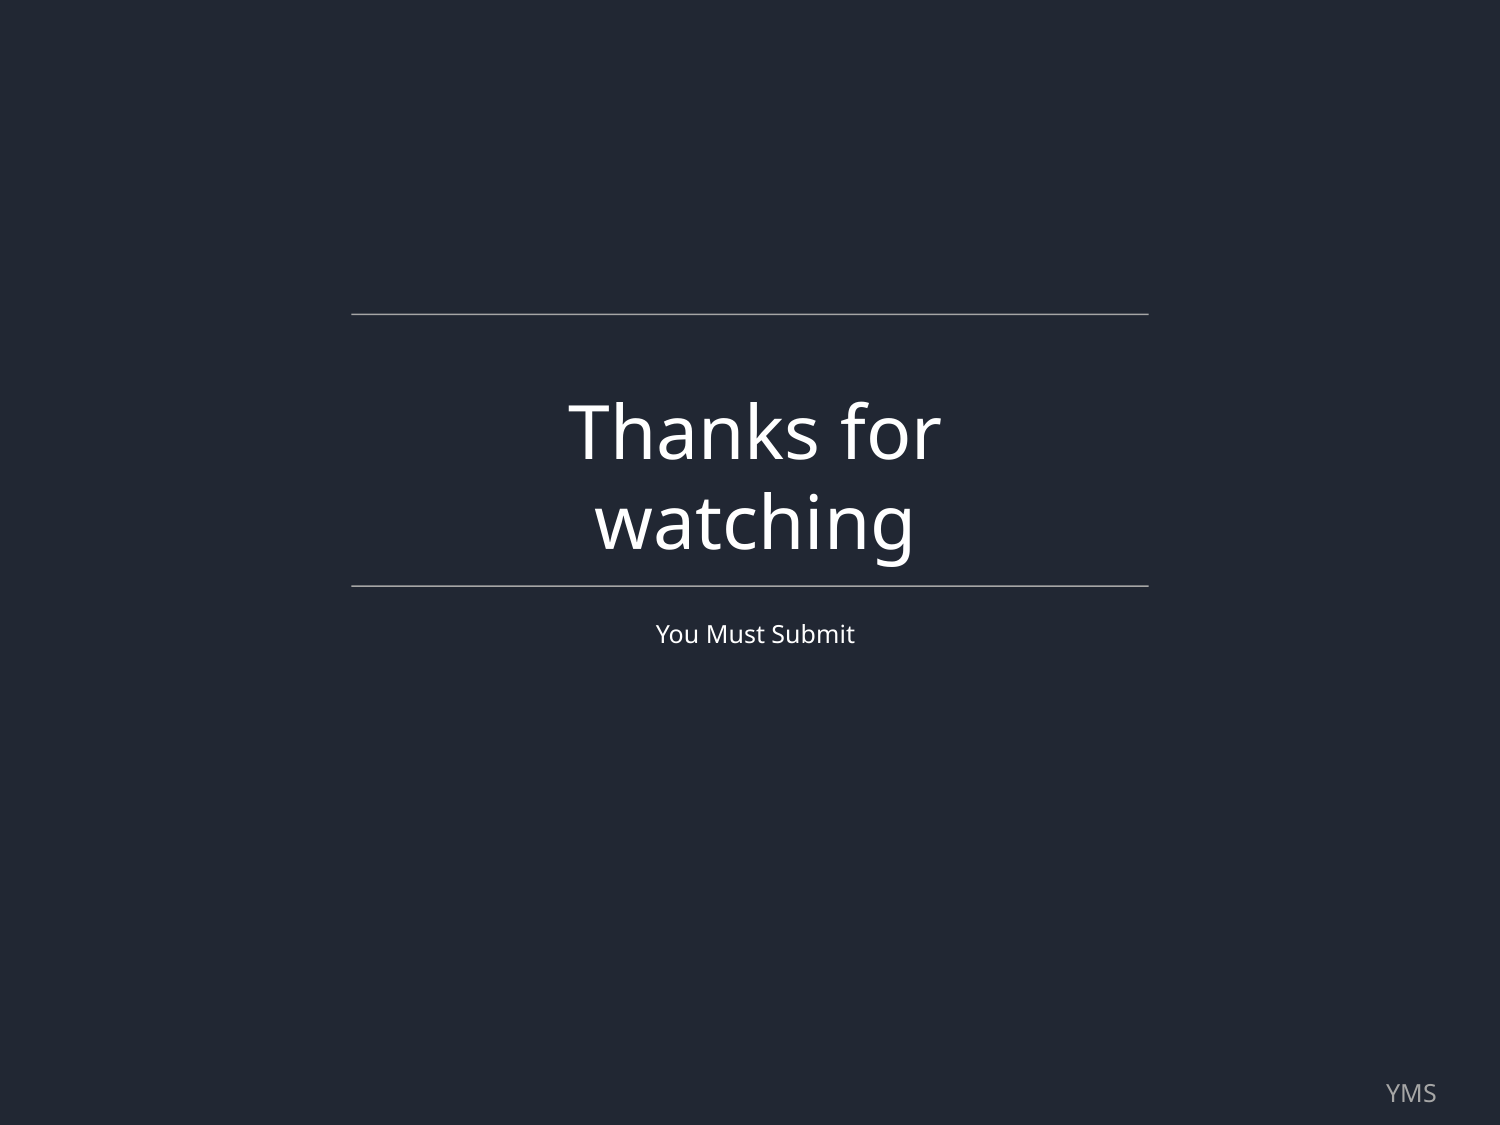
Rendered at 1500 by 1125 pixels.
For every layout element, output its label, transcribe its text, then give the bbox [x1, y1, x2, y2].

text_box YMS [1187, 1070, 1500, 1116]
text_box Thanks for watching [383, 377, 1128, 512]
picture [0, 0, 1500, 1125]
text_box You Must Submit [395, 611, 1116, 657]
